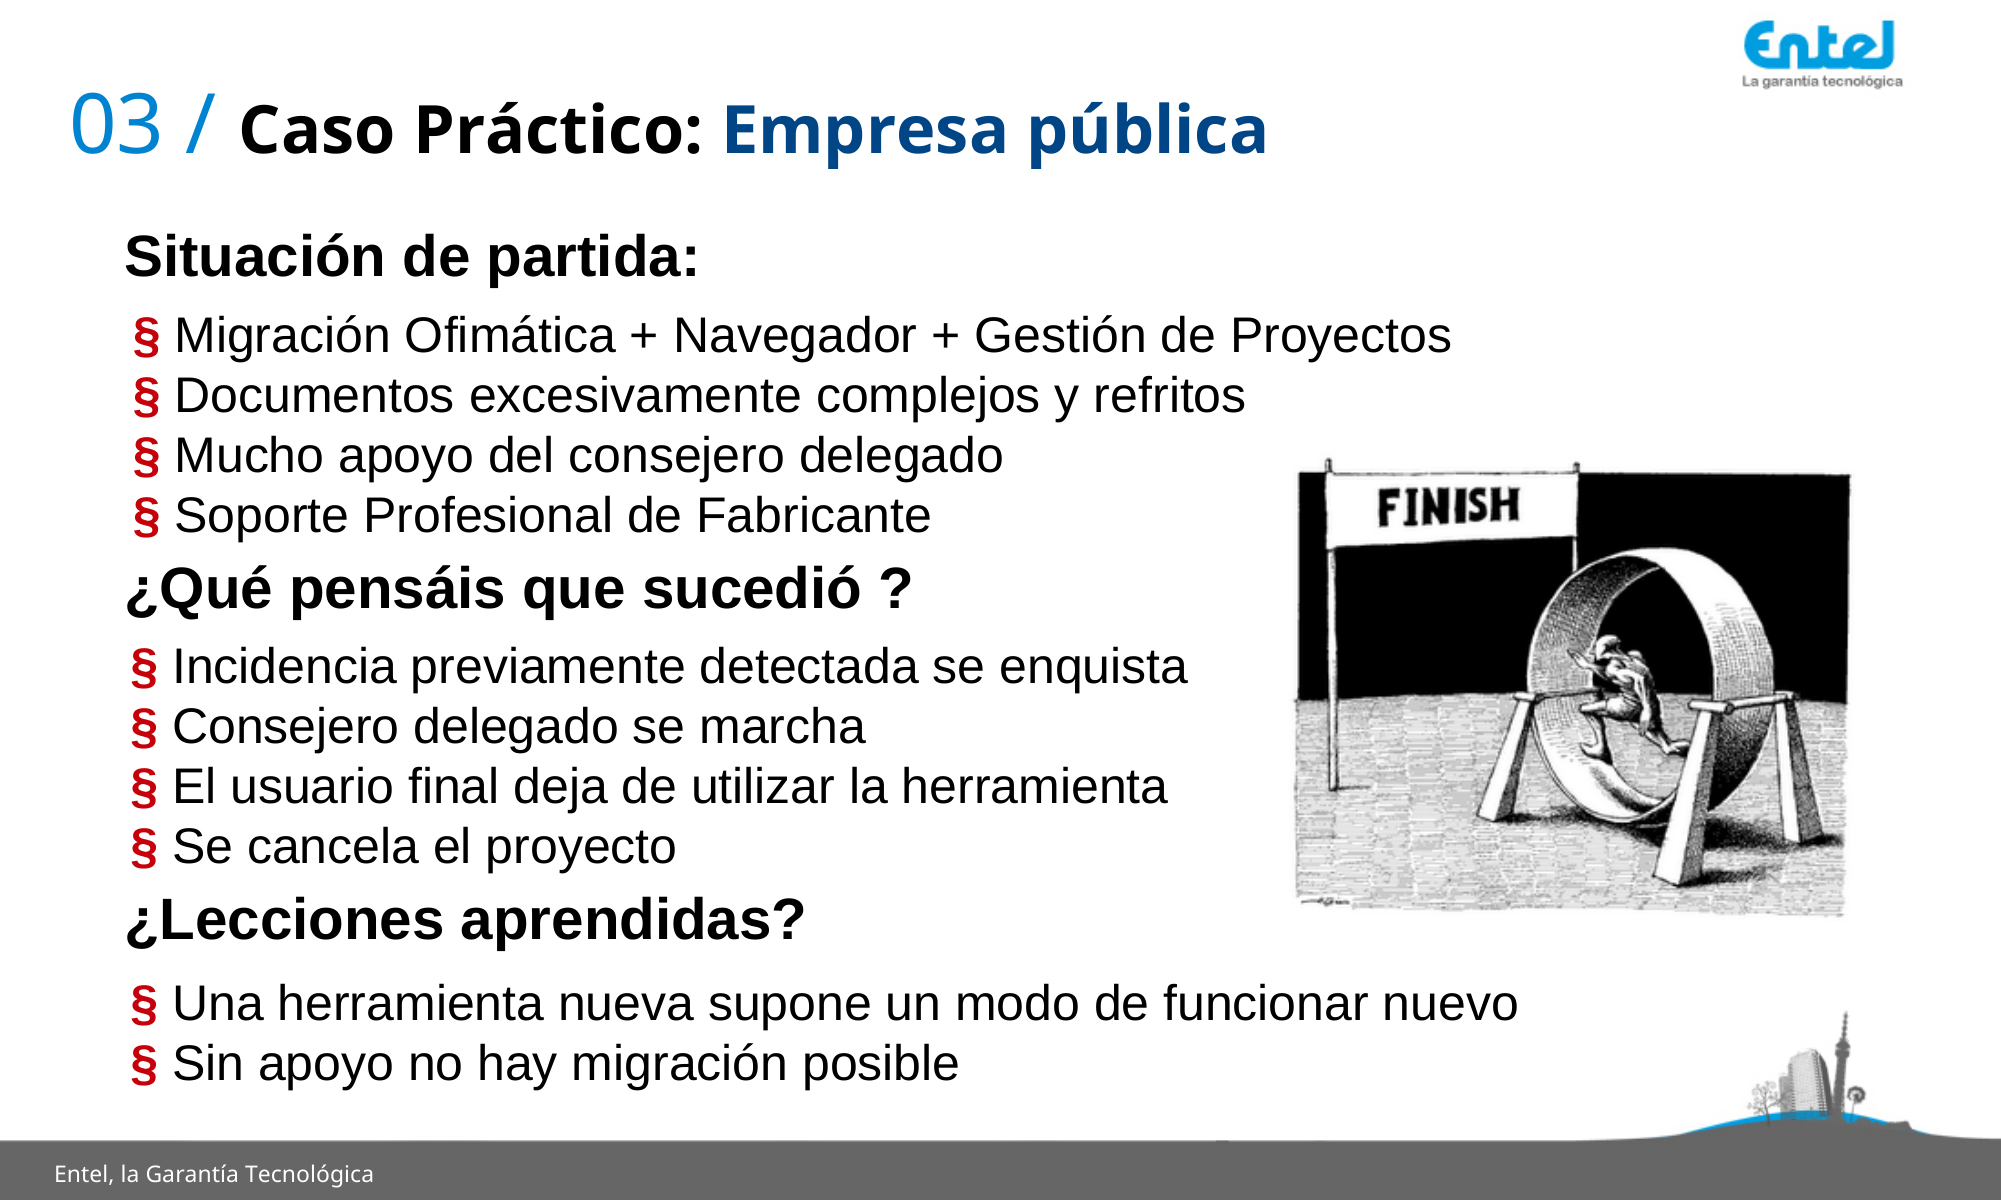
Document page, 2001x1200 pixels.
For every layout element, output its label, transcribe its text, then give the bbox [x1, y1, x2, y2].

text_box § Incidencia previamente detectada se enquista § Consejero delegado se marcha § El usuario final deja de utilizar la herramienta § Se cancela el proyecto [115, 626, 1270, 881]
text_box ¿Lecciones aprendidas? [109, 874, 946, 959]
picture [0, 0, 2001, 1200]
text_box 03 / Caso Práctico: Empresa pública [51, 61, 1713, 202]
text_box § Migración Ofimática + Navegador + Gestión de Proyectos § Documentos excesivamente complejos y refritos § Mucho apoyo del consejero delegado § Soporte Profesional de Fabricante [118, 295, 1506, 551]
text_box Entel, la Garantía Tecnológica [39, 1137, 966, 1198]
text_box Situación de partida: [109, 210, 733, 296]
text_box § Una herramienta nueva supone un modo de funcionar nuevo § Sin apoyo no hay migración posible [115, 962, 1565, 1098]
text_box ¿Qué pensáis que sucedió ? [109, 543, 946, 629]
